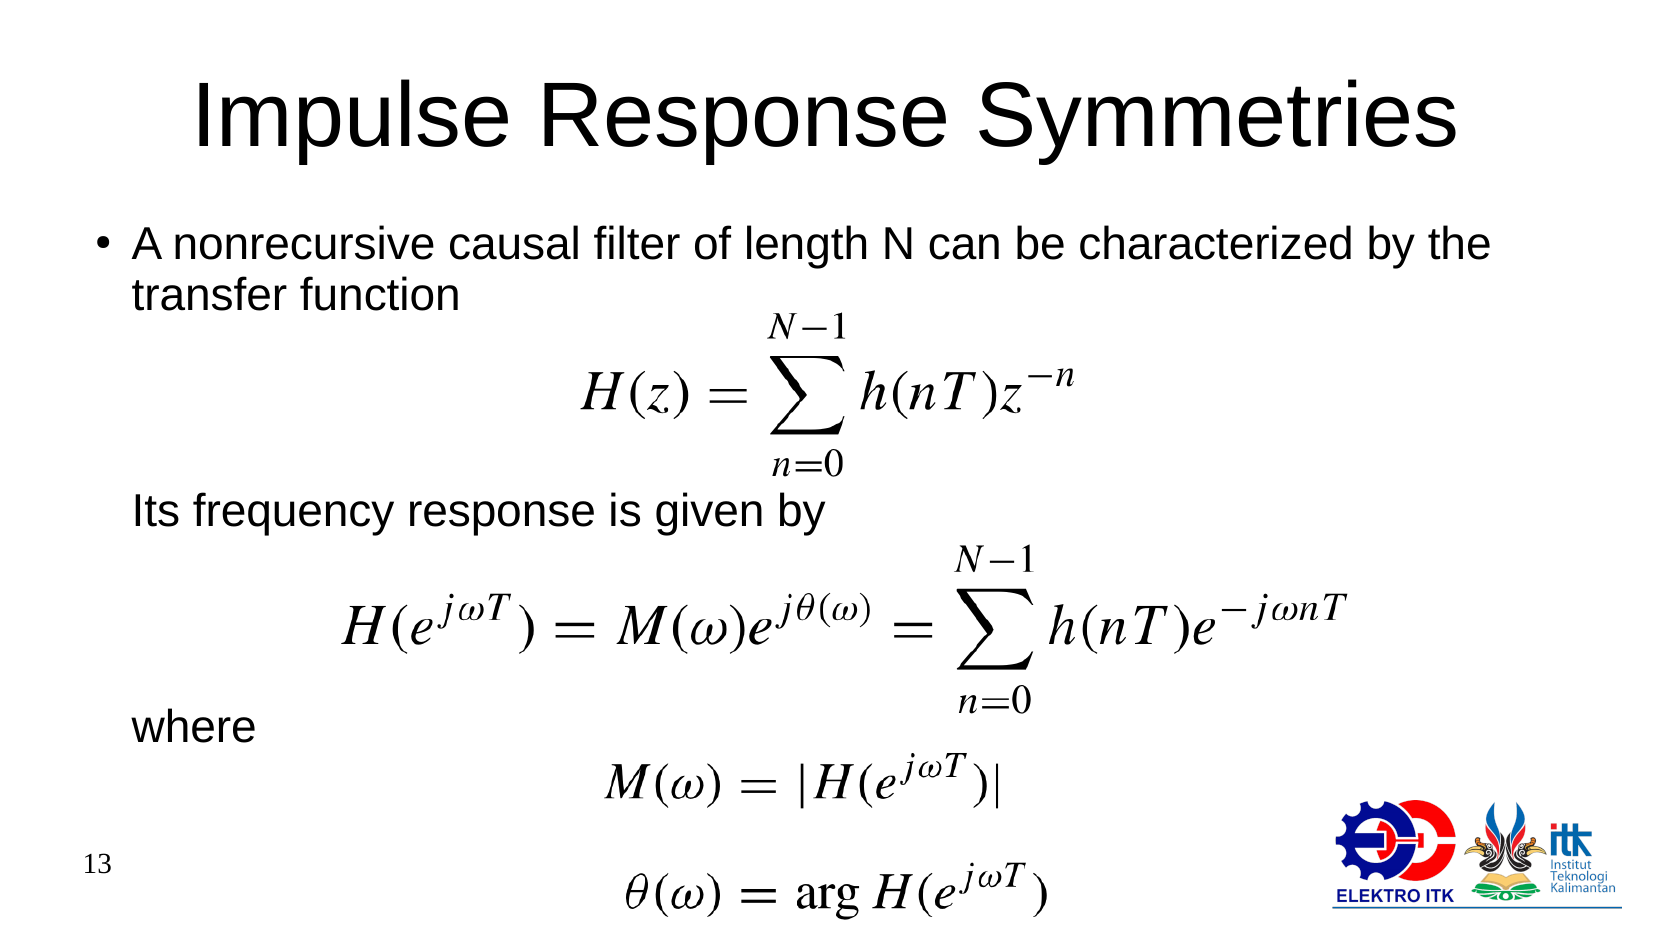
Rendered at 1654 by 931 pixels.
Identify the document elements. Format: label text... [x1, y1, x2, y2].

picture [337, 540, 1351, 716]
picture [570, 302, 1083, 490]
list A nonrecursive causal ﬁlter of length N can be characterized by the transfer function Its frequency response is given by where [82, 217, 1571, 758]
title Impulse Response Symmetries [82, 37, 1571, 193]
picture [600, 747, 1053, 922]
picture [1332, 800, 1622, 918]
